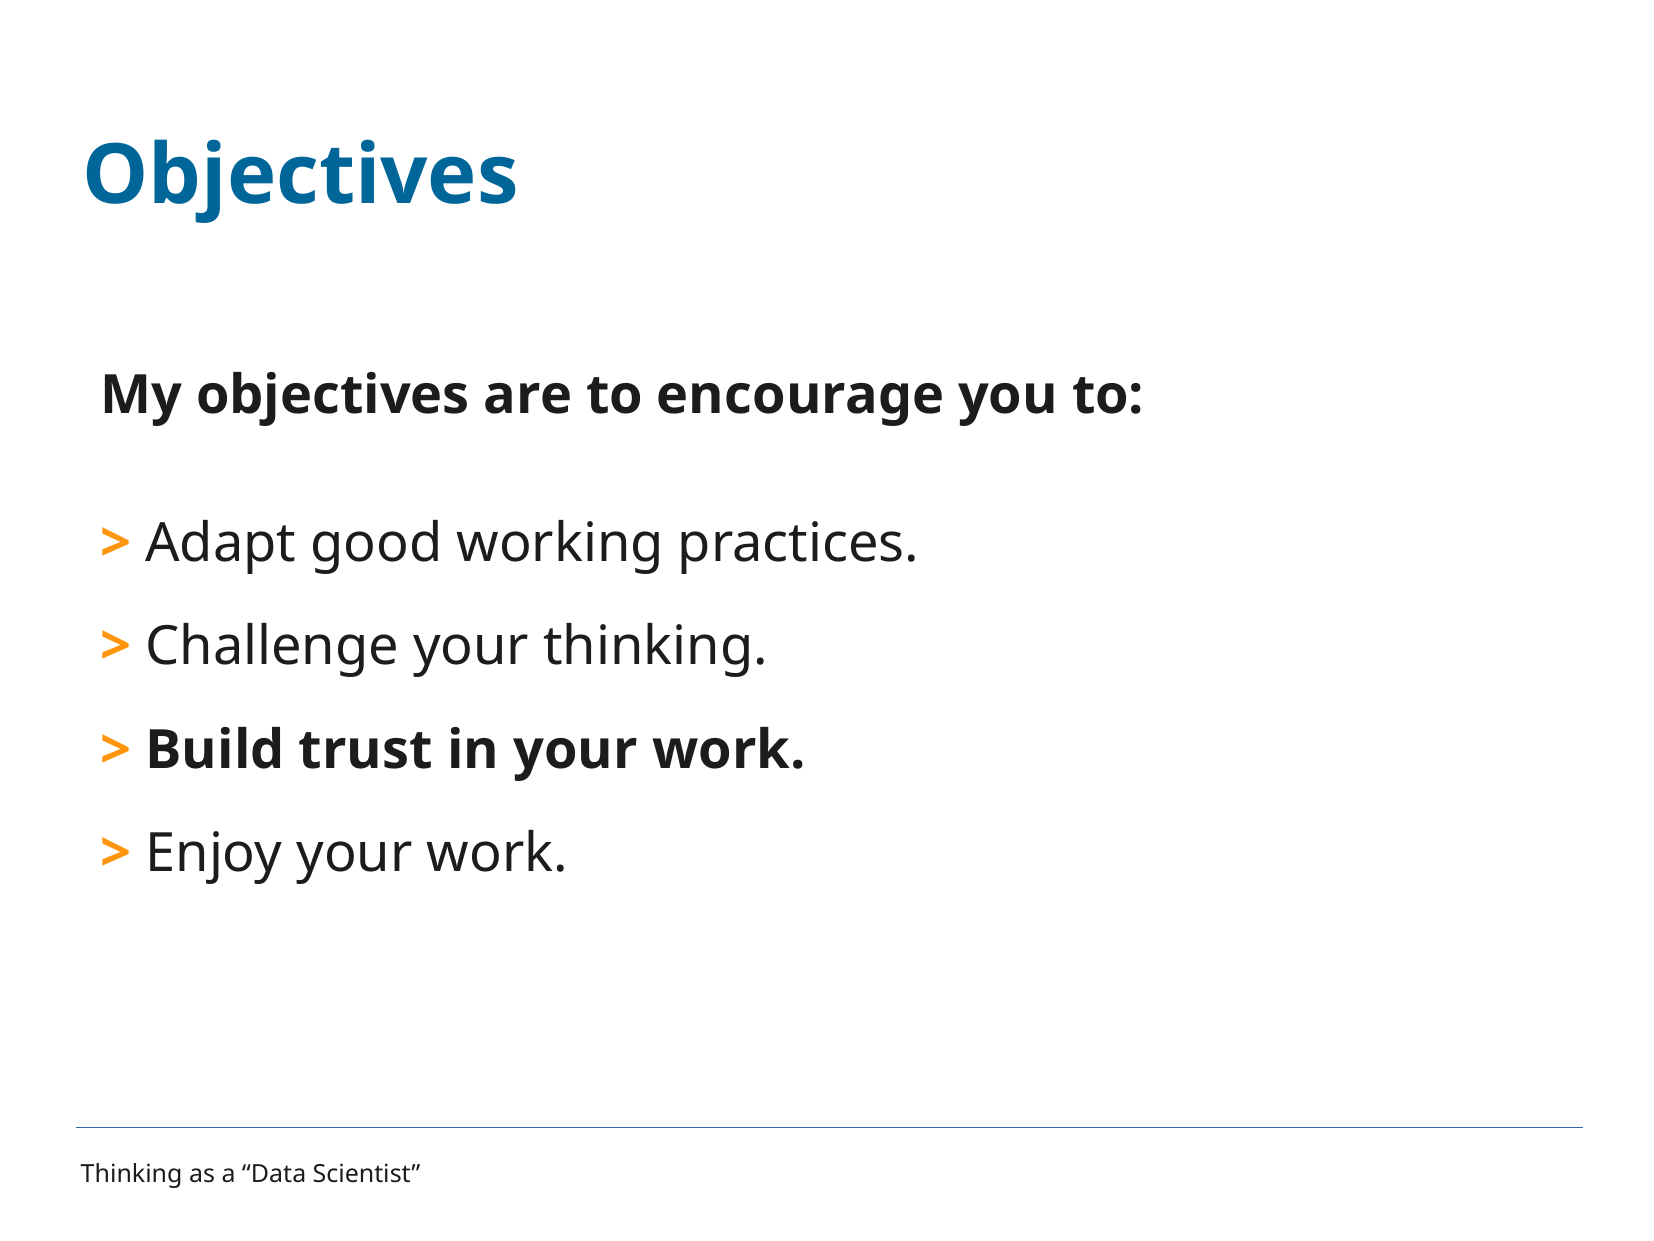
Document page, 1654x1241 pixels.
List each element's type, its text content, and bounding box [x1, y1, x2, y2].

list My objectives are to encourage you to: > Adapt good working practices. > Challenge your thinking. > Build trust in your work. > Enjoy your work. [82, 355, 1571, 1047]
text_box Thinking as a “Data Scientist” [65, 1148, 586, 1225]
title Objectives [82, 72, 1571, 271]
